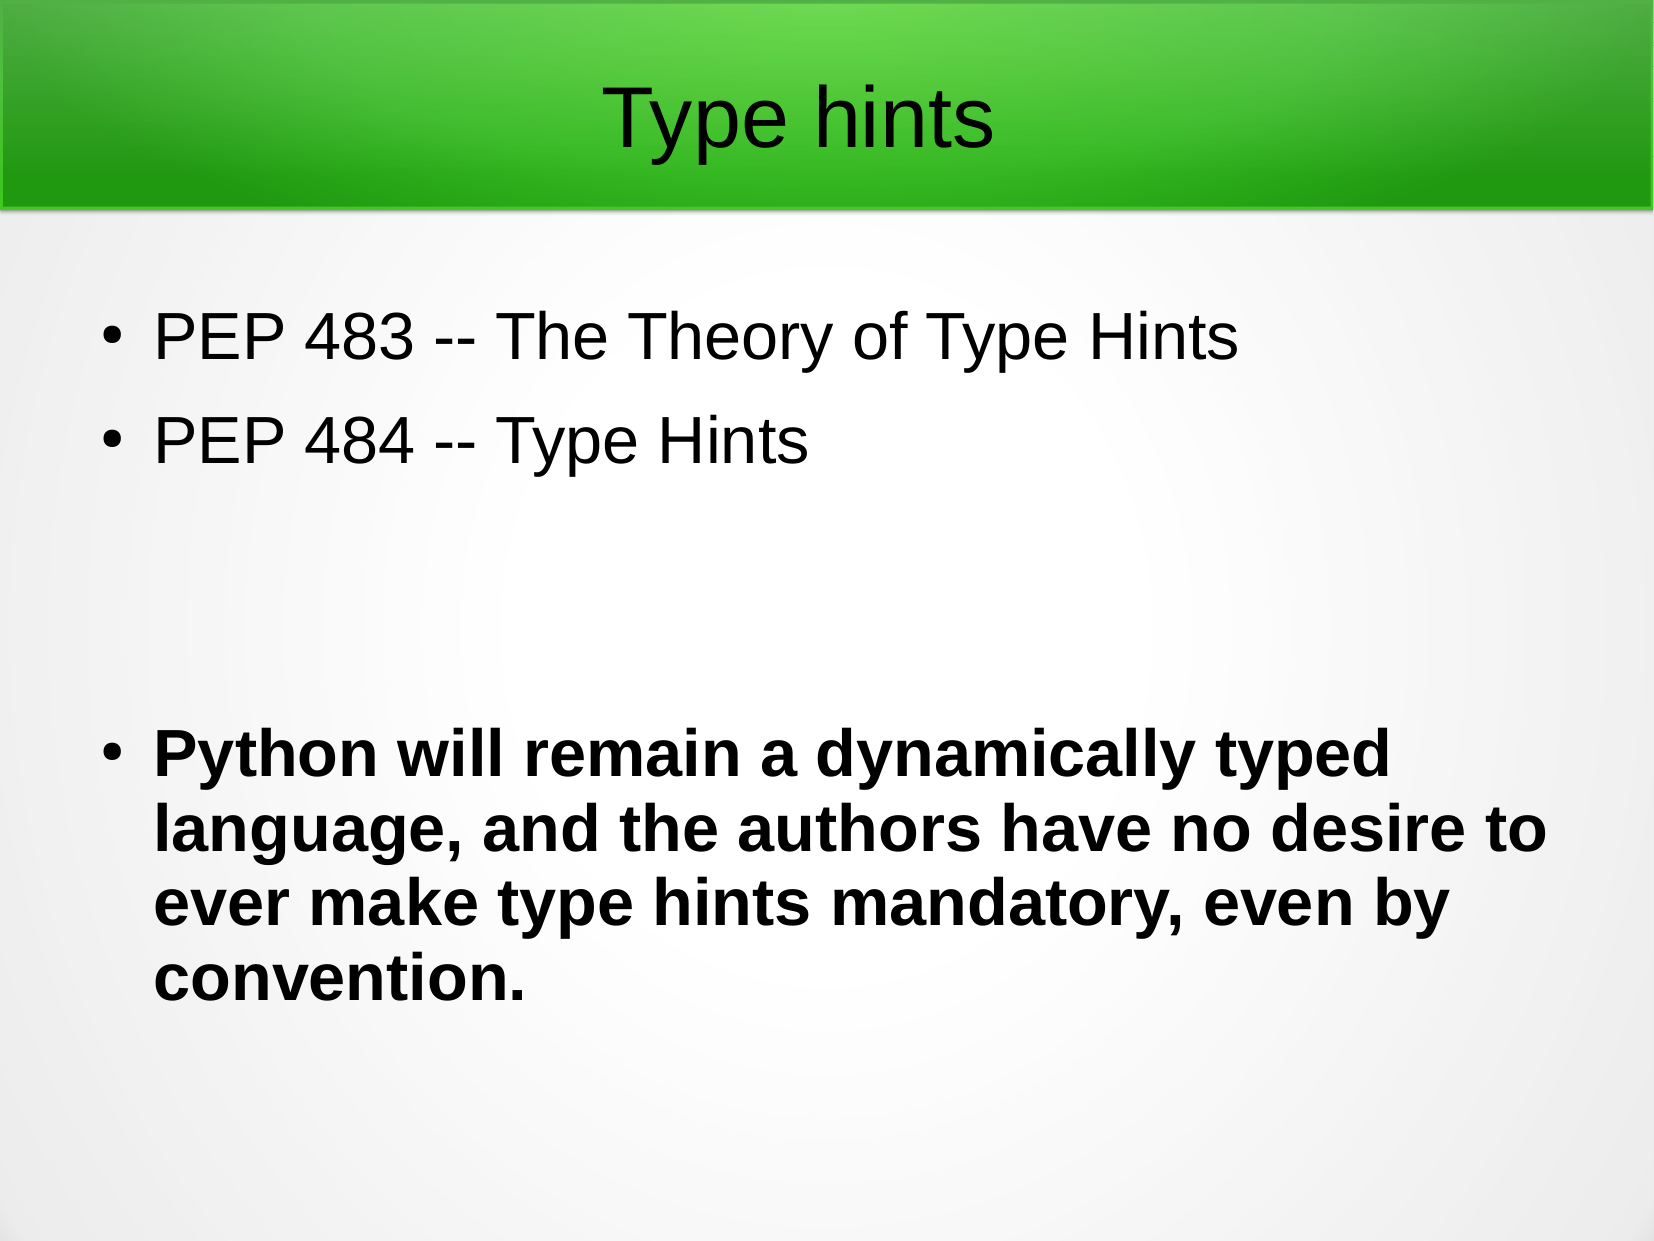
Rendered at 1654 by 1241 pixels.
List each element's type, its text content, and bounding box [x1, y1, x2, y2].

list PEP 483 -- The Theory of Type Hints PEP 484 -- Type Hints Python will remain a dynamically typed language, and the authors have no desire to ever make type hints mandatory, even by convention. [82, 299, 1571, 1019]
title Type hints [82, 47, 1571, 189]
